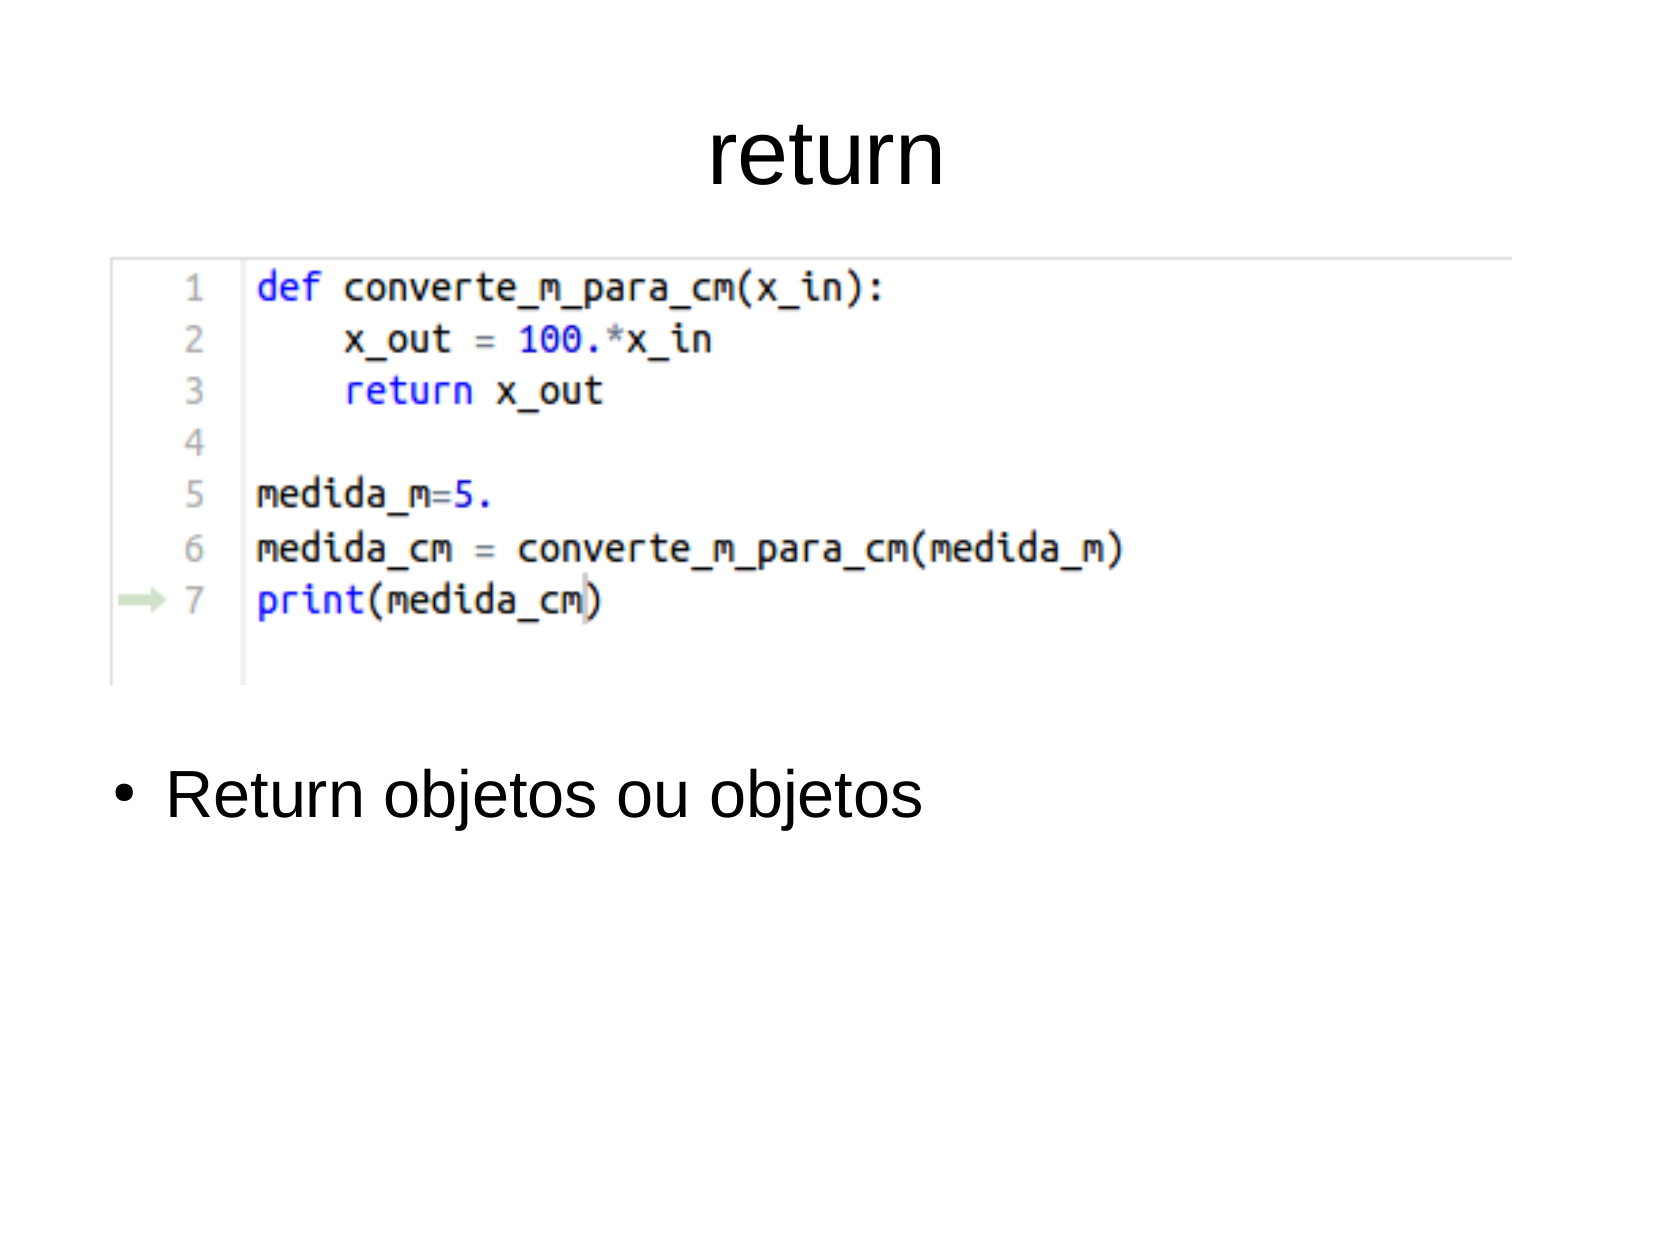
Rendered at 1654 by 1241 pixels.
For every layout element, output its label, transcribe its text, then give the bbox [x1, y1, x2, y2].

list Return objetos ou objetos [94, 757, 1583, 1241]
picture [81, 239, 1512, 686]
title return [82, 49, 1571, 257]
